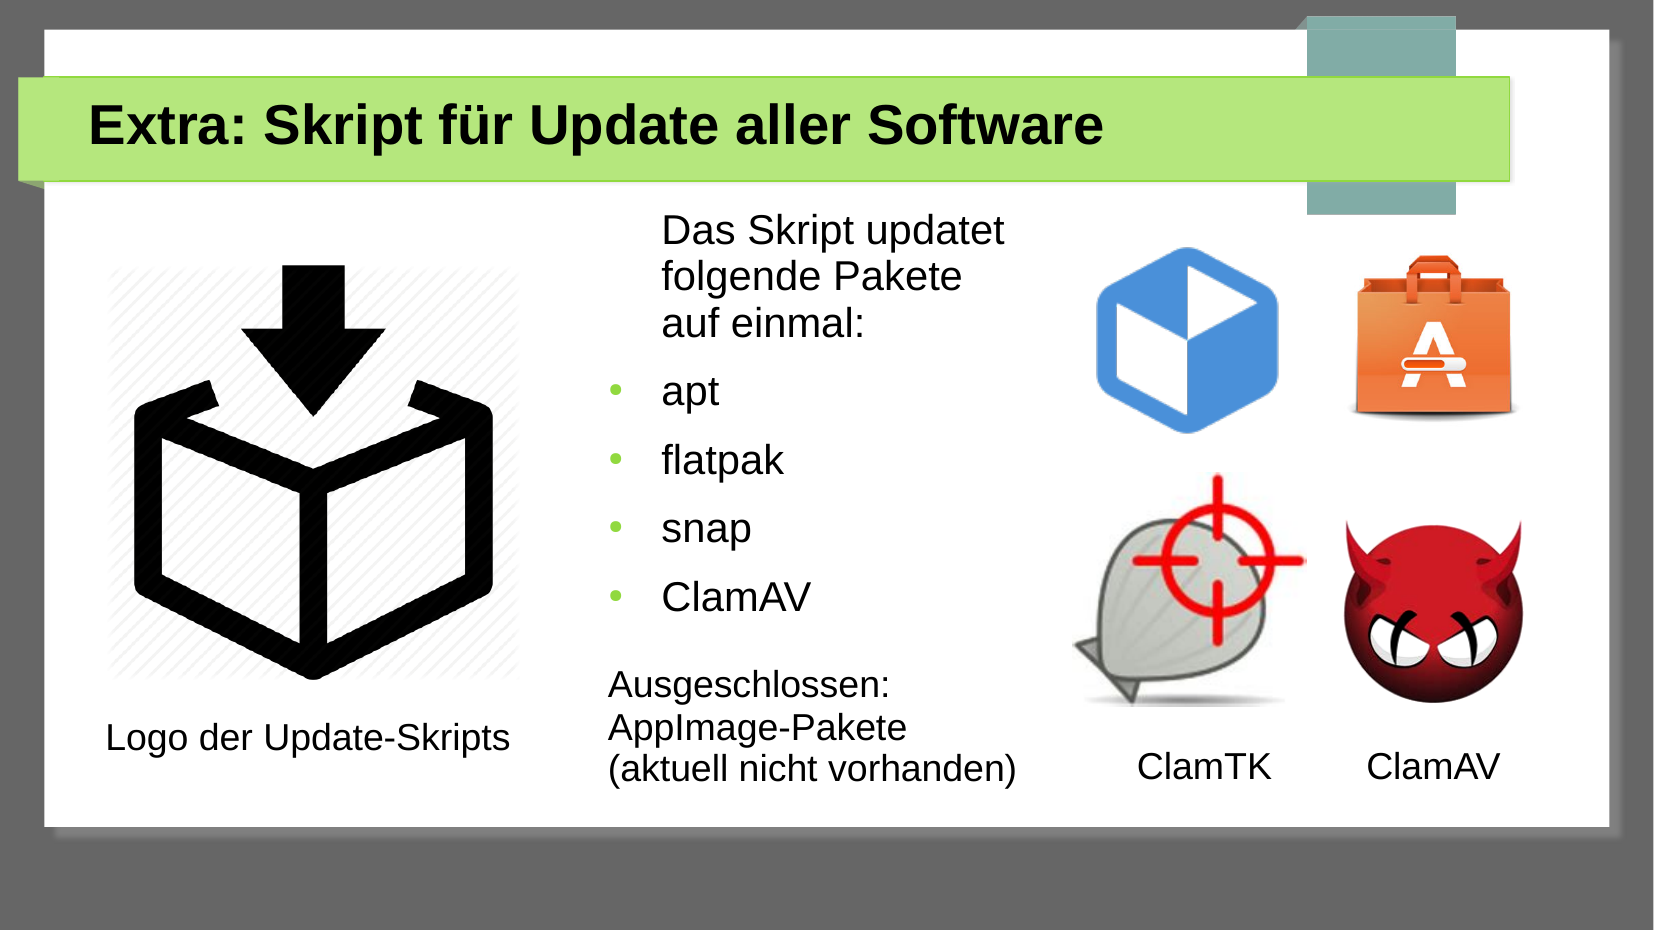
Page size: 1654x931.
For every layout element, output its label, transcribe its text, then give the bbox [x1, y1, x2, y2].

picture [1328, 511, 1536, 709]
list Das Skript updatet folgende Pakete auf einmal: apt flatpak snap ClamAV [590, 206, 1034, 650]
text_box Logo der Update-Skripts [90, 708, 593, 768]
text_box Ausgeschlossen: AppImage-Pakete (aktuell nicht vorhanden) [593, 656, 1034, 798]
text_box ClamTK ClamAV [1122, 738, 1565, 798]
picture [1332, 236, 1536, 440]
picture [1062, 236, 1307, 707]
title Extra: Skript für Update aller Software [88, 73, 1506, 178]
picture [106, 265, 520, 680]
